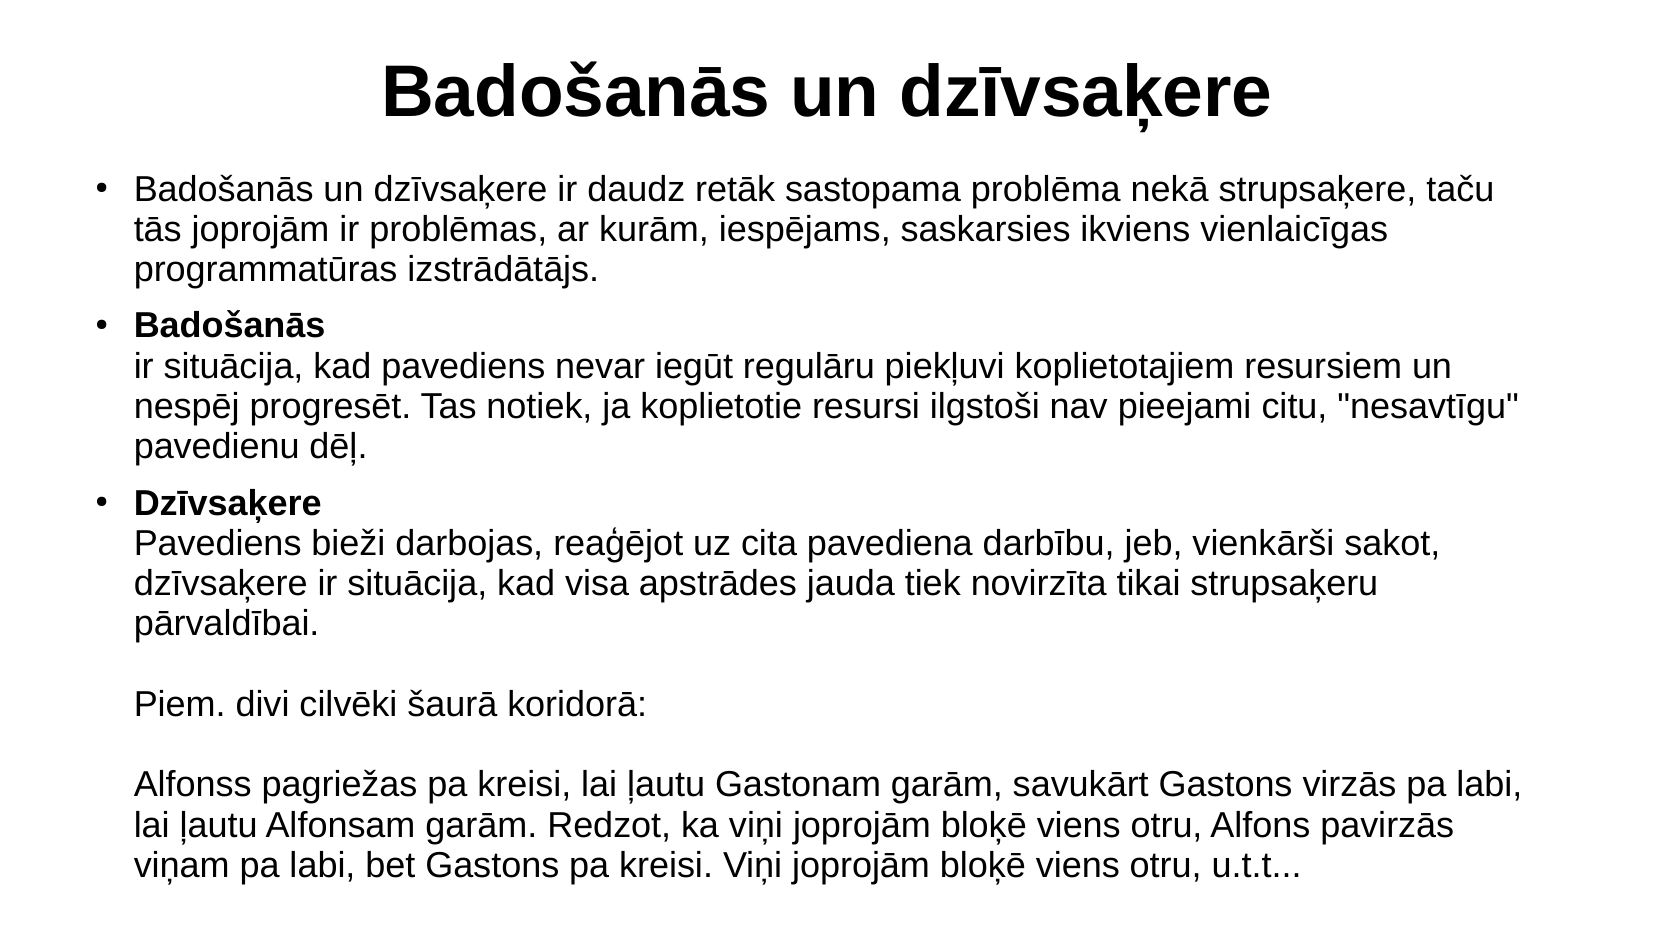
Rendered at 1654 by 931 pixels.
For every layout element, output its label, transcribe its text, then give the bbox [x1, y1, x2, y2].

title Badošanās un dzīvsaķere [82, 37, 1571, 147]
list Badošanās un dzīvsaķere ir daudz retāk sastopama problēma nekā strupsaķere, taču tās joprojām ir problēmas, ar kurām, iespējams, saskarsies ikviens vienlaicīgas programmatūras izstrādātājs. Badošanās ir situācija, kad pavediens nevar iegūt regulāru piekļuvi koplietotajiem resursiem un nespēj progresēt. Tas notiek, ja koplietotie resursi ilgstoši nav pieejami citu, "nesavtīgu" pavedienu dēļ. Dzīvsaķere Pavediens bieži darbojas, reaģējot uz cita pavediena darbību, jeb, vienkārši sakot, dzīvsaķere ir situācija, kad visa apstrādes jauda tiek novirzīta tikai strupsaķeru pārvaldībai. Piem. divi cilvēki šaurā koridorā: Alfonss pagriežas pa kreisi, lai ļautu Gastonam garām, savukārt Gastons virzās pa labi, lai ļautu Alfonsam garām. Redzot, ka viņi joprojām bloķē viens otru, Alfons pavirzās viņam pa labi, bet Gastons pa kreisi. Viņi joprojām bloķē viens otru, u.t.t... [82, 168, 1538, 889]
